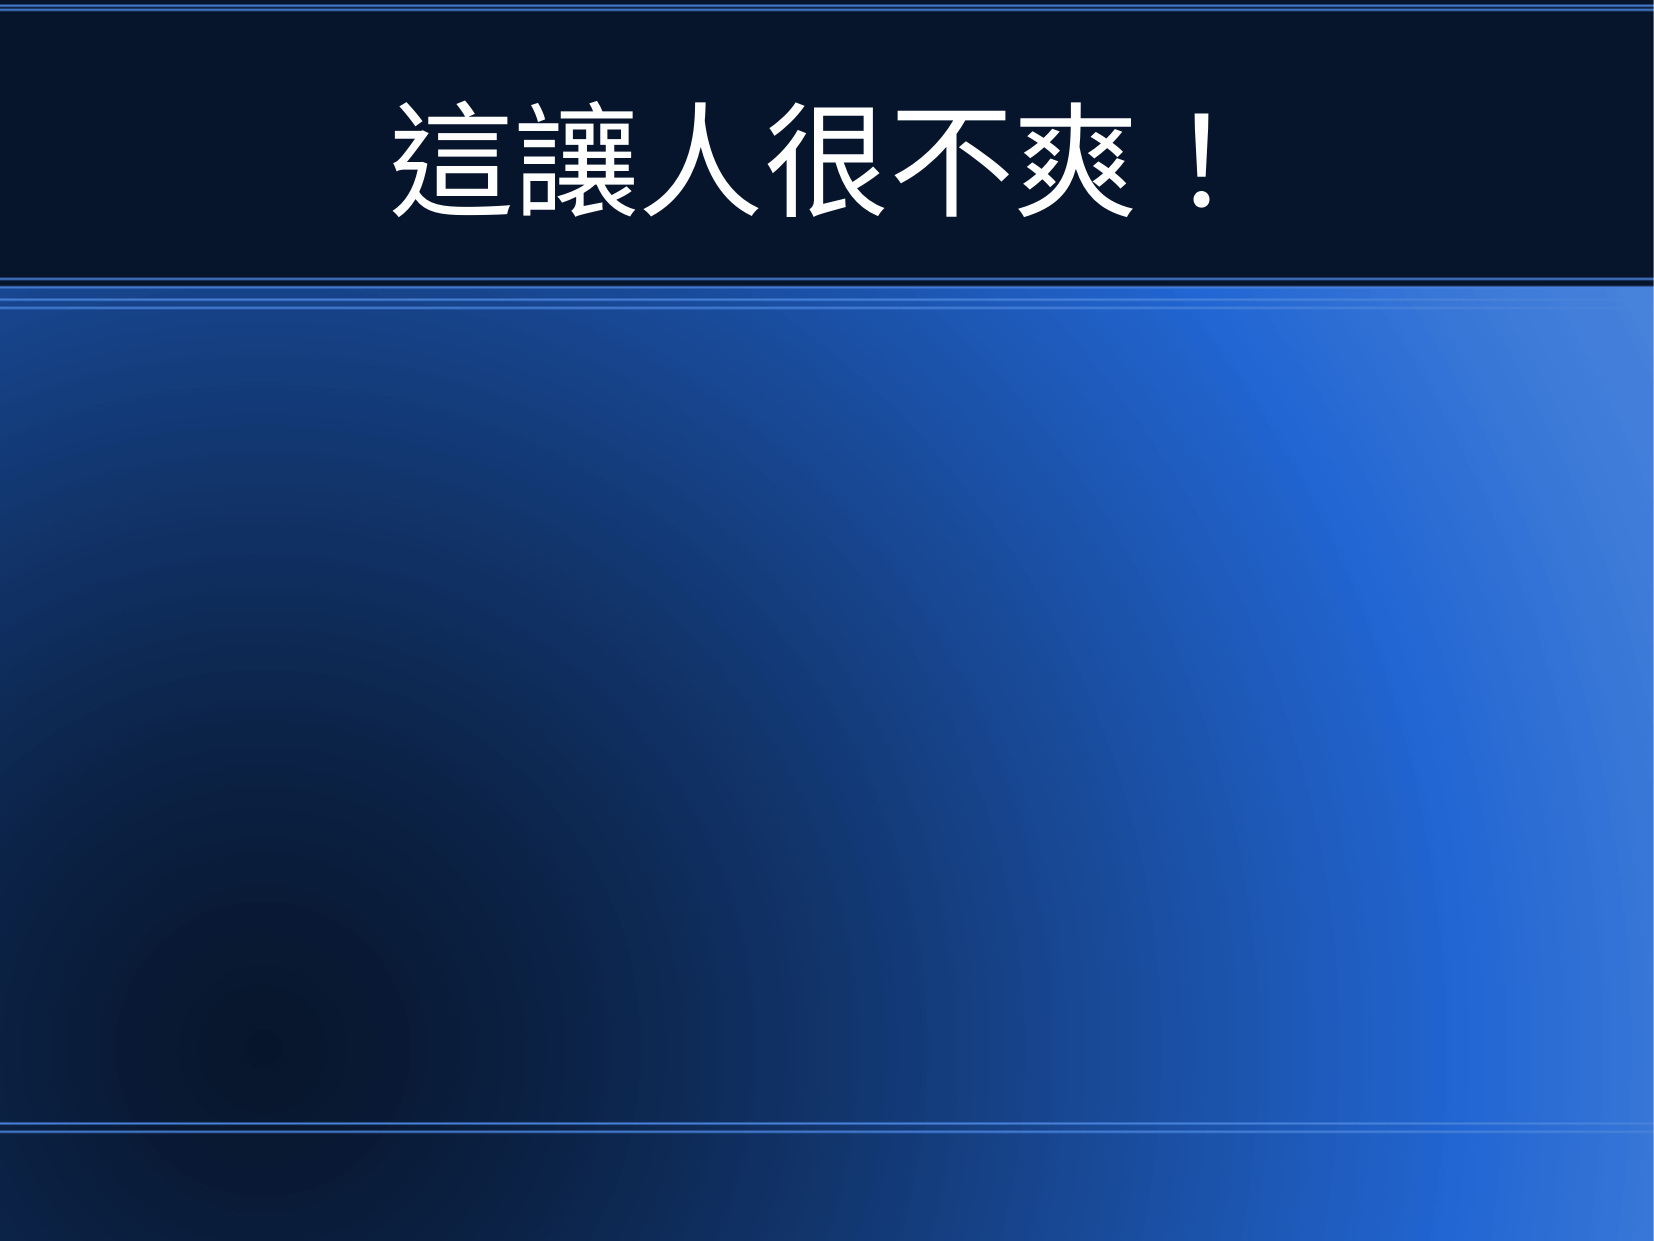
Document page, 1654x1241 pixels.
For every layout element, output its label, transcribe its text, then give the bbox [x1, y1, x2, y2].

title 這讓人很不爽！ [82, 49, 1571, 257]
picture [0, 0, 1654, 1241]
